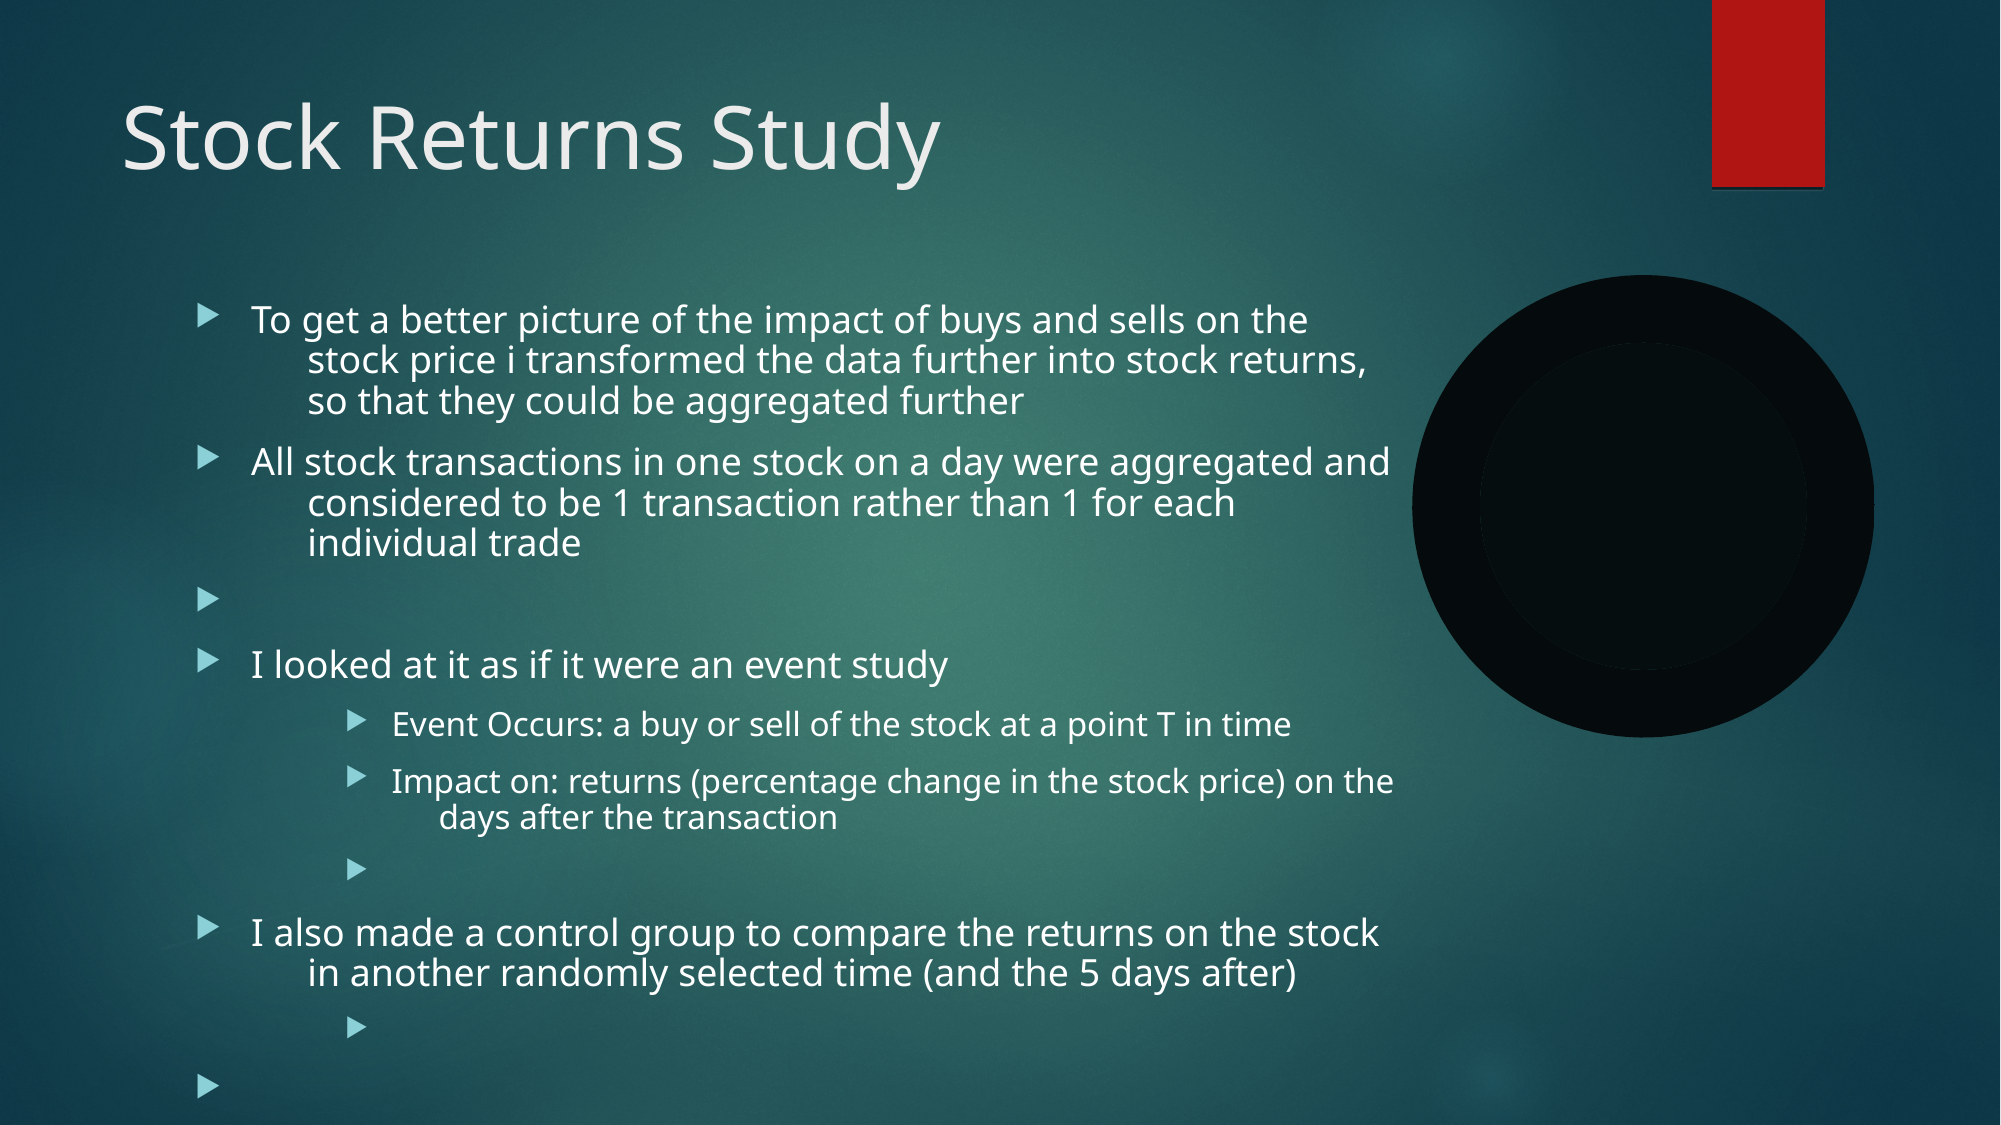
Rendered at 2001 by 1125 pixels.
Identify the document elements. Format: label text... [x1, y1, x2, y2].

title Stock Returns Study [106, 74, 1649, 305]
list To get a better picture of the impact of buys and sells on the stock price i transformed the data further into stock returns, so that they could be aggregated further All stock transactions in one stock on a day were aggregated and considered to be 1 transaction rather than 1 for each individual trade I looked at it as if it were an event study Event Occurs: a buy or sell of the stock at a point T in time Impact on: returns (percentage change in the stock price) on the days after the transaction I also made a control group to compare the returns on the stock in another randomly selected time (and the 5 days after) [179, 293, 1416, 1018]
